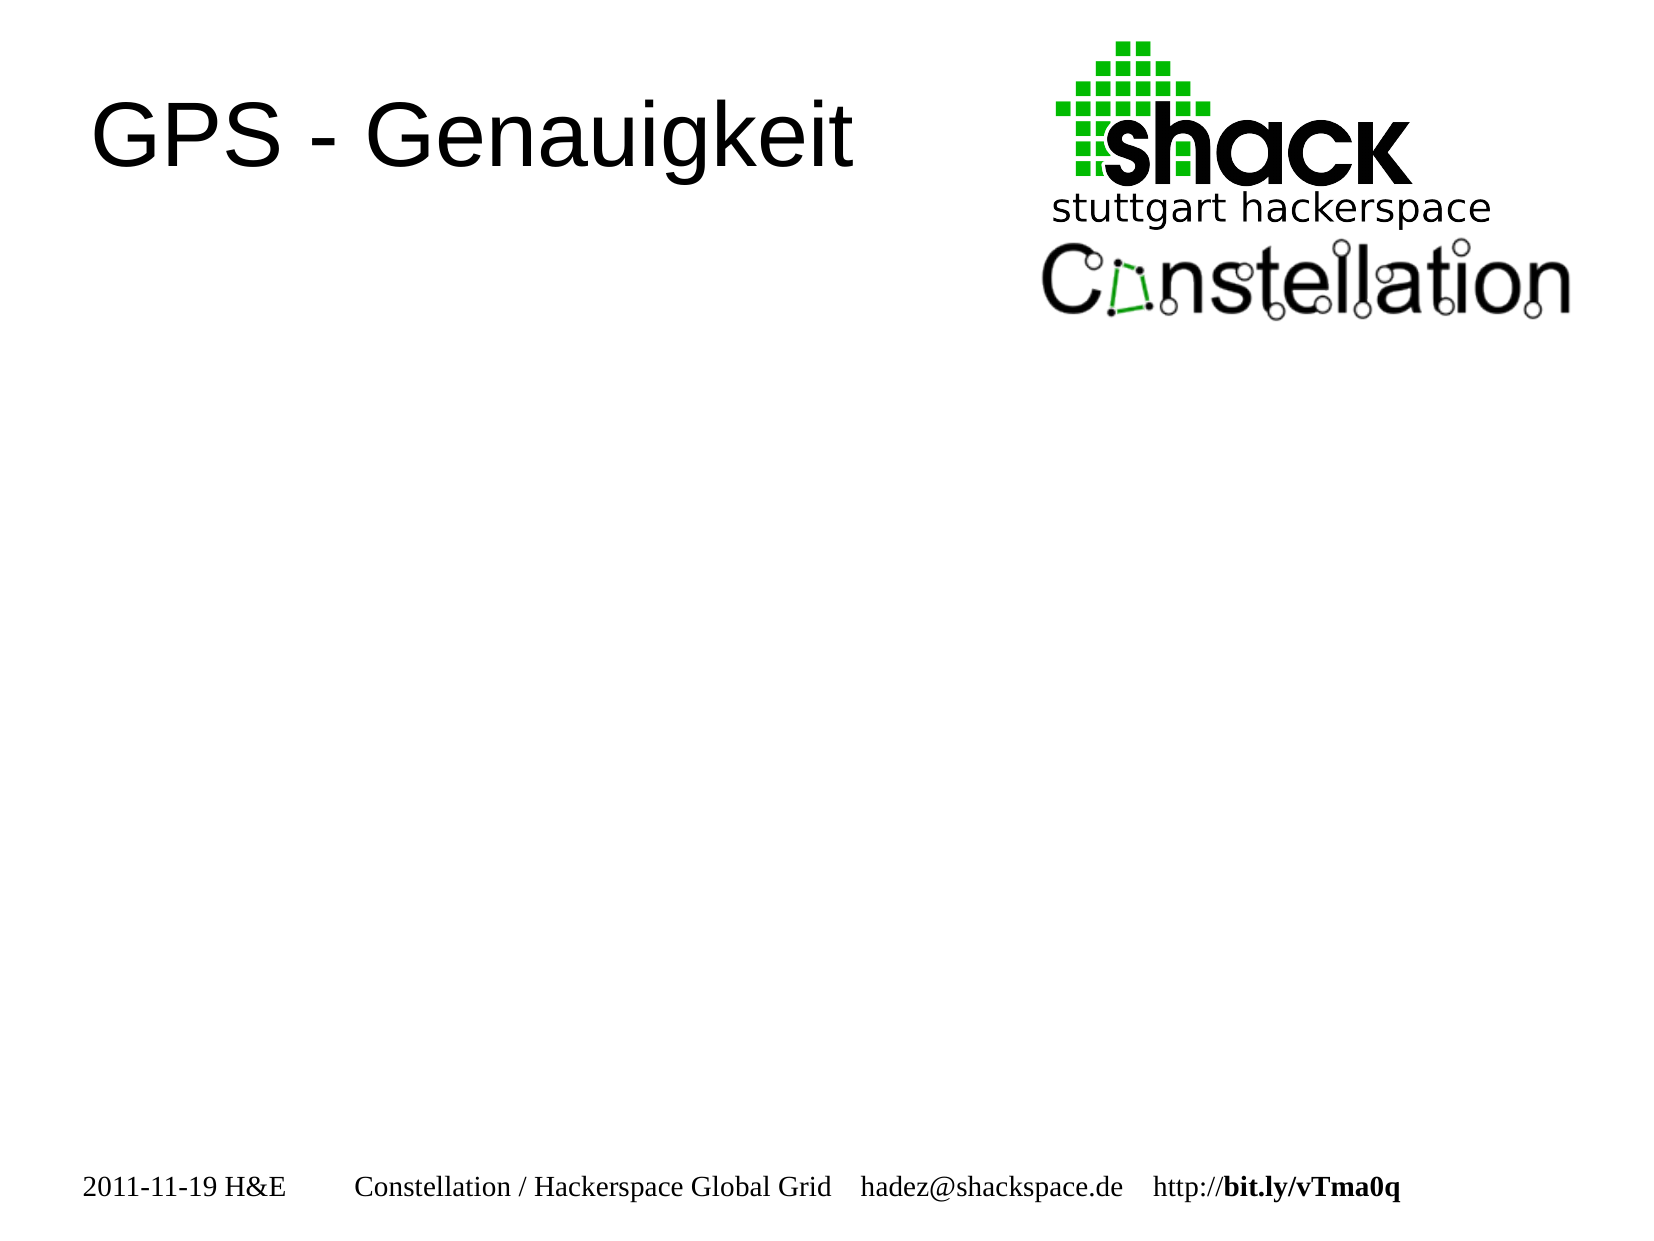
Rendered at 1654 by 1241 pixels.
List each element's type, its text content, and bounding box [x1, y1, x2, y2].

title GPS - Genauigkeit [90, 30, 1029, 241]
picture [1028, 34, 1586, 325]
